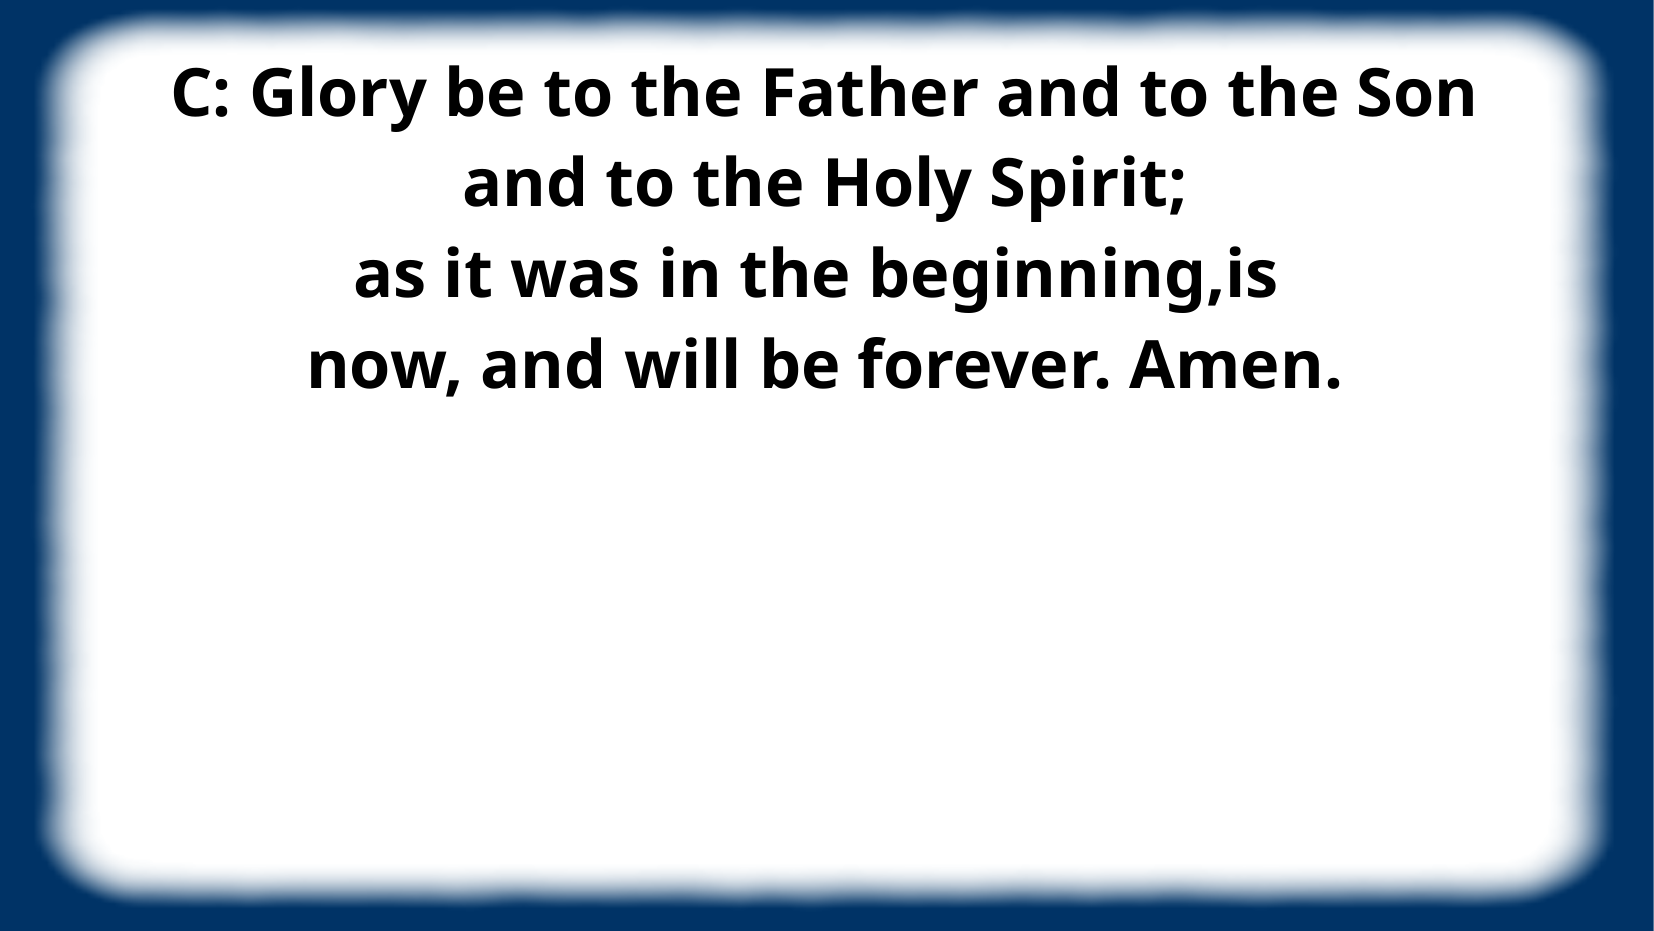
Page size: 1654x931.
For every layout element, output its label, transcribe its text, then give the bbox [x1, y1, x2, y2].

text_box C: Glory be to the Father and to the Son and to the Holy Spirit; as it was in the beginning,is now, and will be forever. Amen. [75, 37, 1576, 421]
picture [0, 0, 1654, 931]
